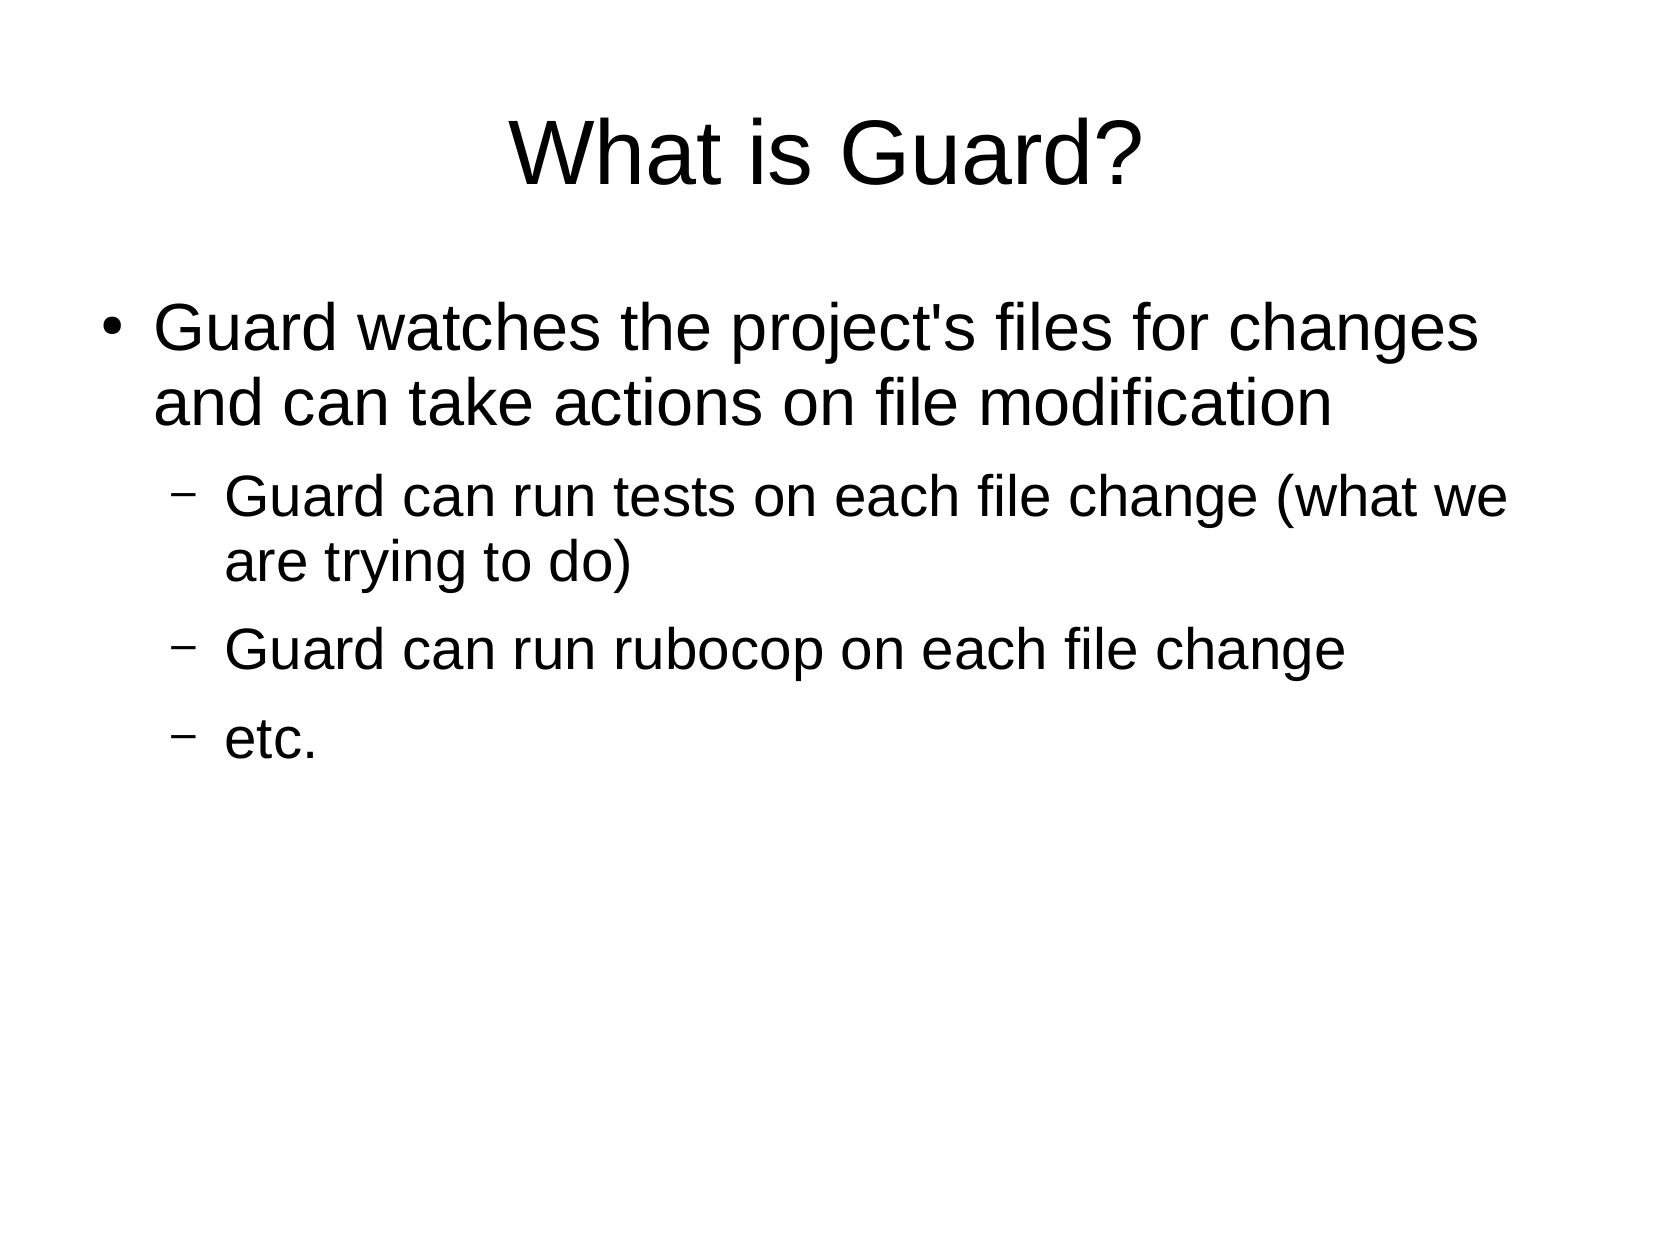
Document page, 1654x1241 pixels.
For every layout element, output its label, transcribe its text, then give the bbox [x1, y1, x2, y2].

title What is Guard? [82, 49, 1571, 257]
list Guard watches the project's files for changes and can take actions on file modification Guard can run tests on each file change (what we are trying to do) Guard can run rubocop on each file change etc. [82, 290, 1571, 1010]
